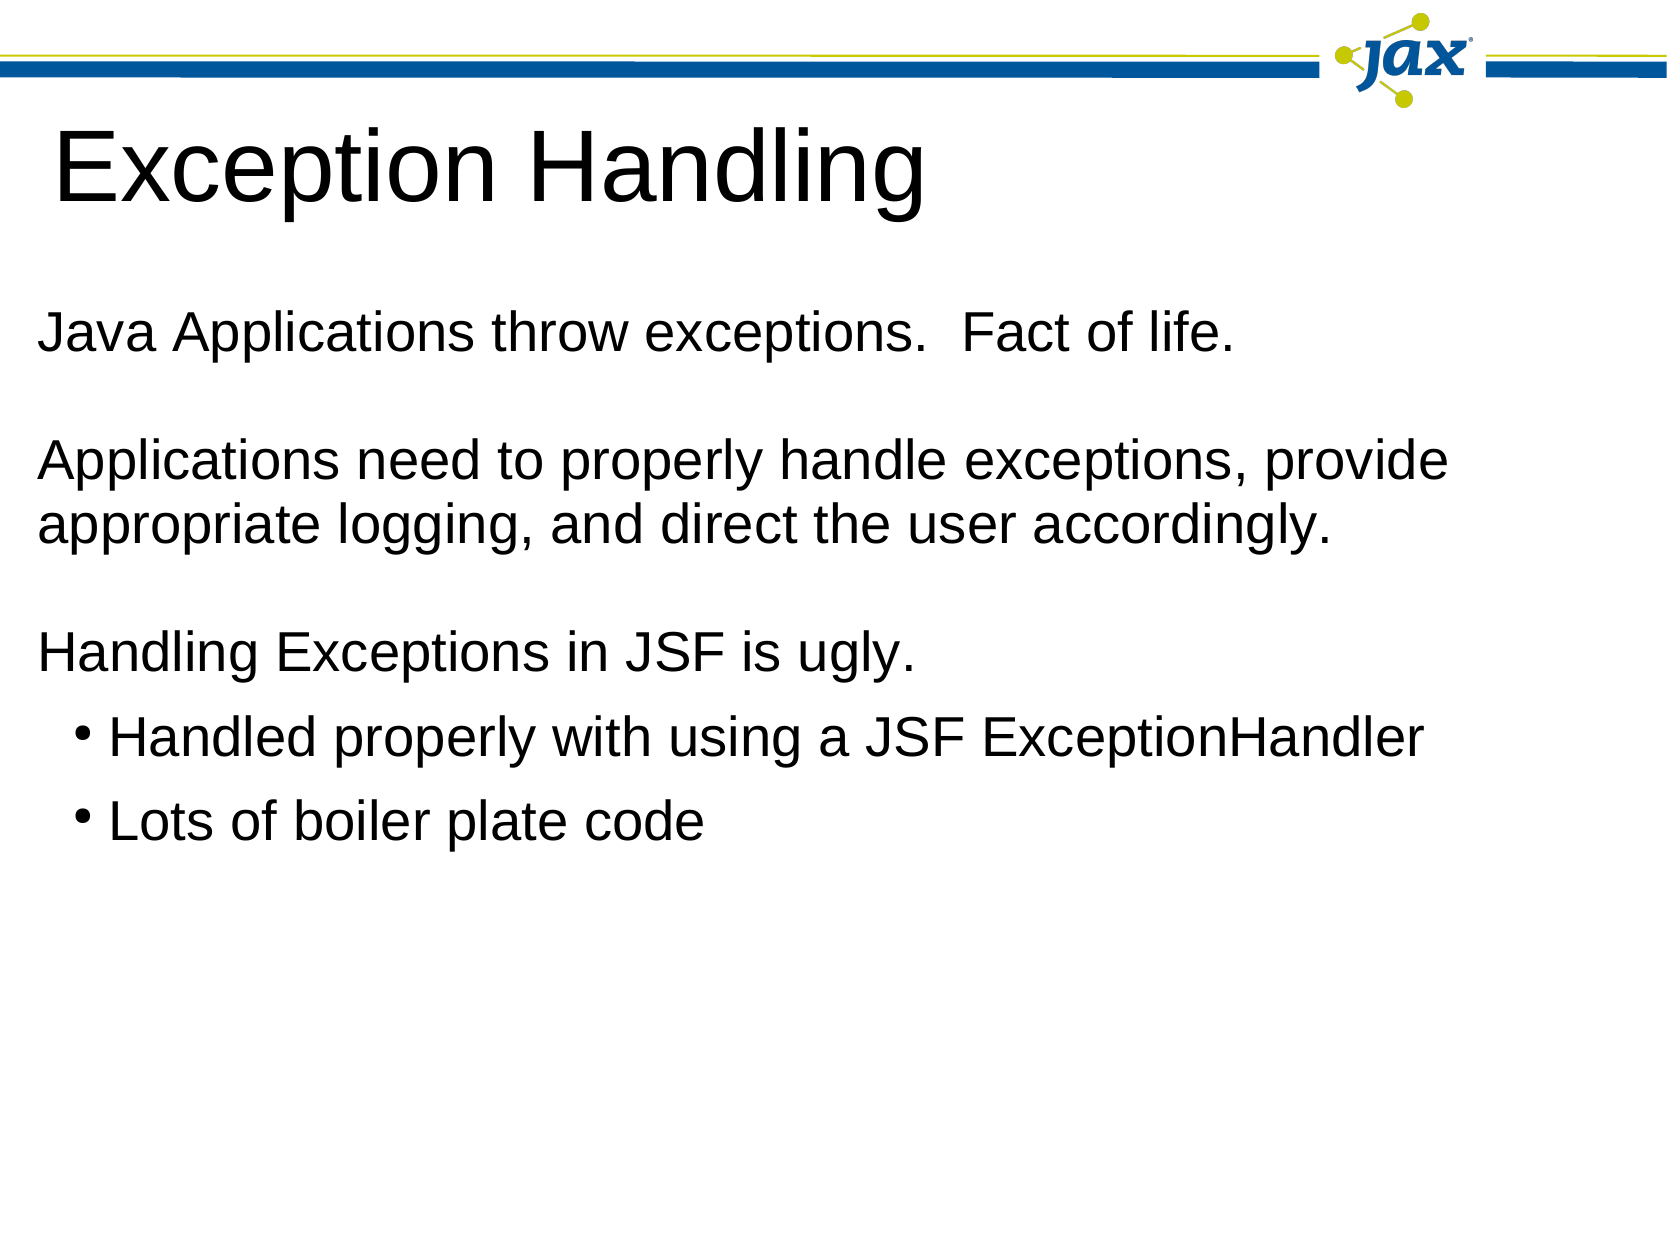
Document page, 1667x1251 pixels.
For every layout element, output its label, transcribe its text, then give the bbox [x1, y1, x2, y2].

title Exception Handling [37, 91, 1651, 230]
picture [1335, 13, 1473, 91]
list Java Applications throw exceptions. Fact of life. Applications need to properly handle exceptions, provide appropriate logging, and direct the user accordingly. Handling Exceptions in JSF is ugly. Handled properly with using a JSF ExceptionHandler Lots of boiler plate code [37, 300, 1613, 1126]
